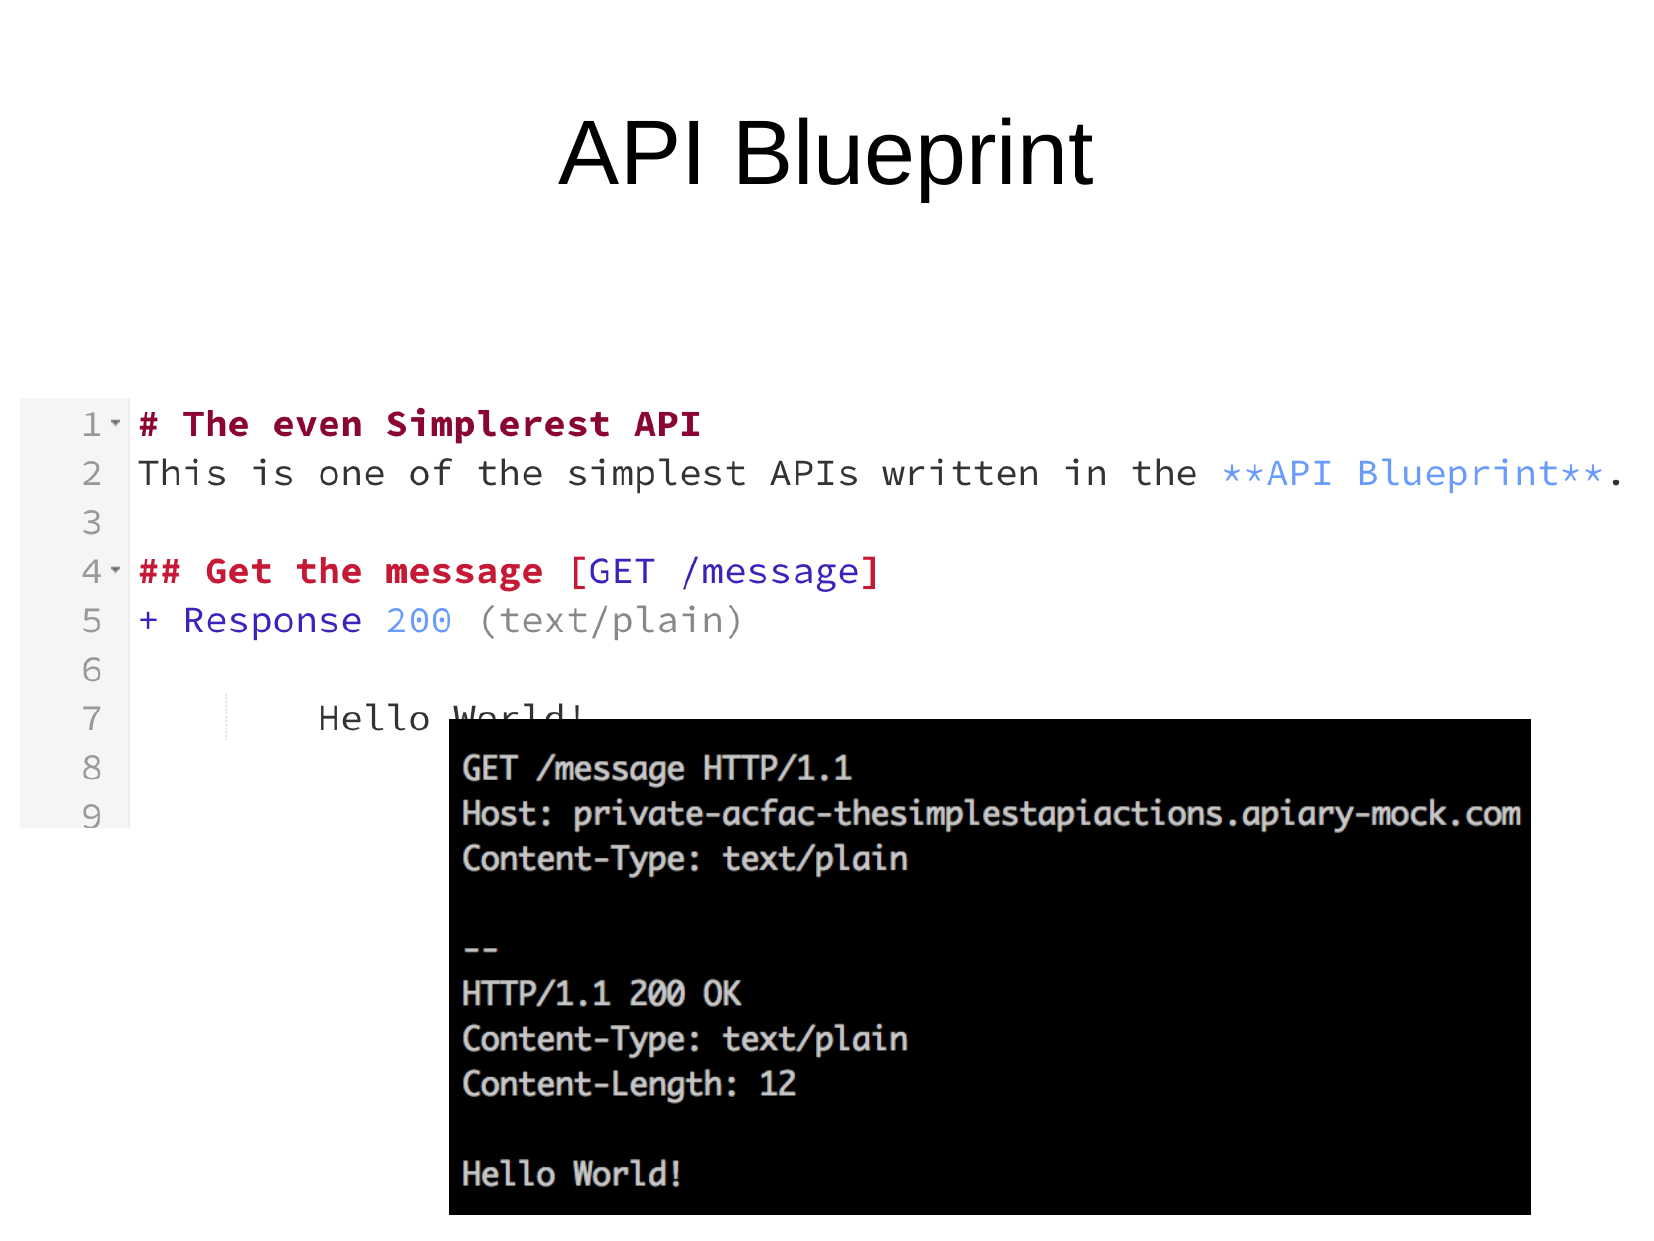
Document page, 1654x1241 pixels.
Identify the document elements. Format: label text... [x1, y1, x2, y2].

title API Blueprint [82, 49, 1571, 257]
picture [20, 398, 1636, 1216]
